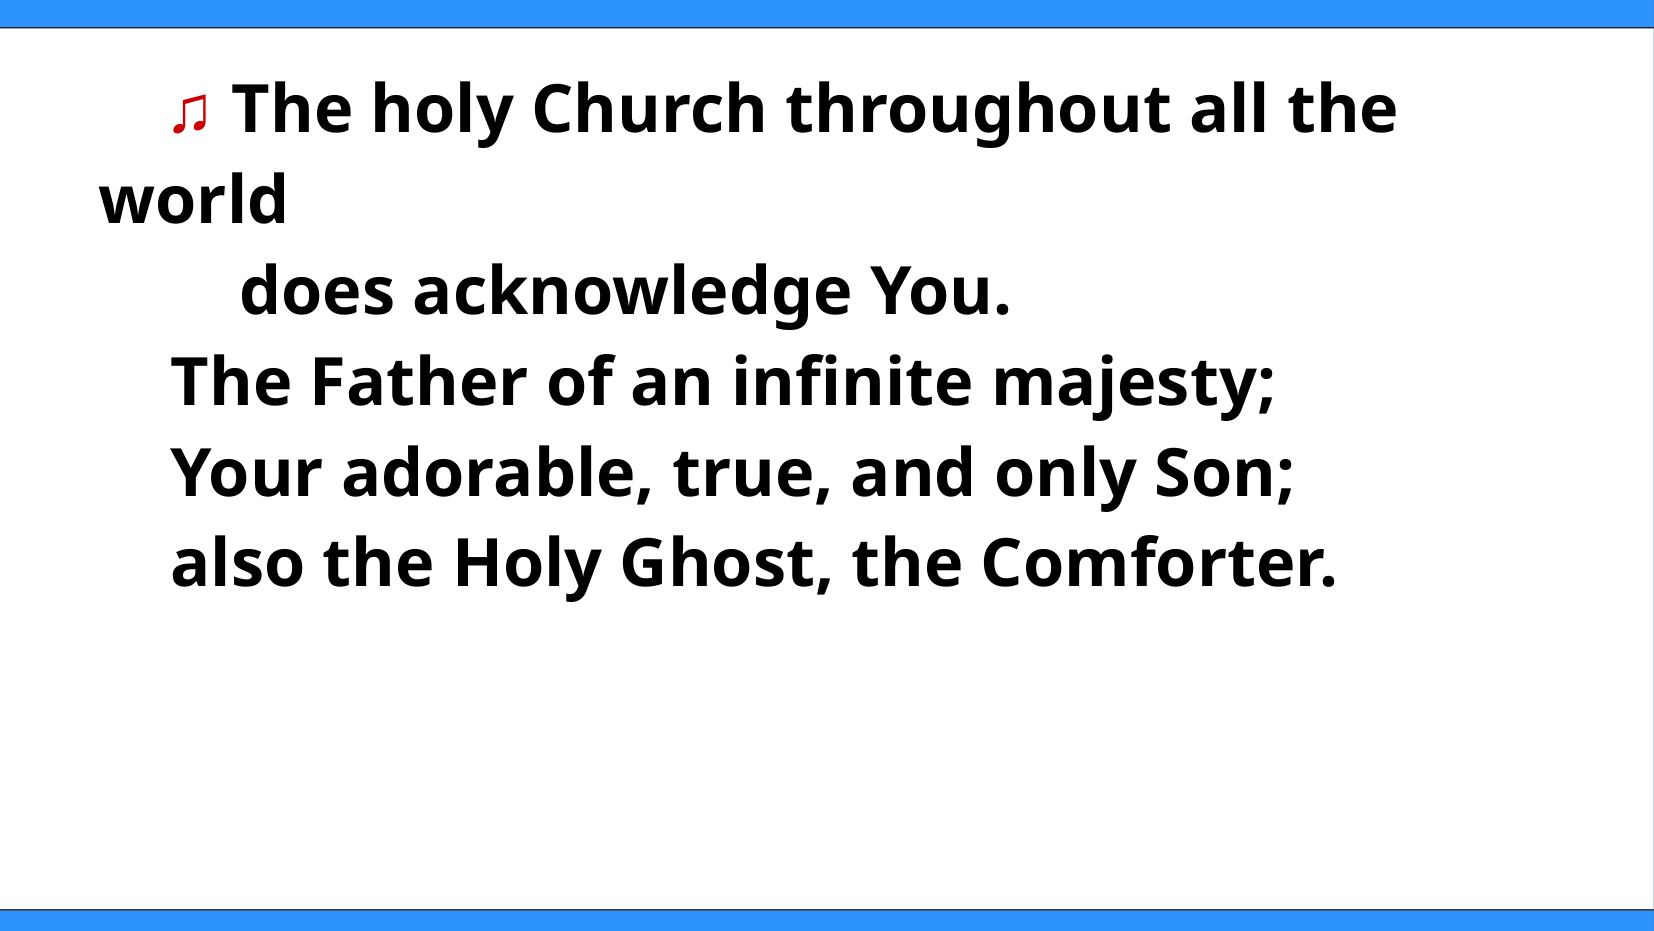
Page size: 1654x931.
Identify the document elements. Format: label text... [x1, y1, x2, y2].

picture [0, 0, 1654, 931]
text_box ♫ The holy Church throughout all the world does acknowledge You. The Father of an infinite majesty; Your adorable, true, and only Son; also the Holy Ghost, the Comforter. [83, 54, 1554, 535]
